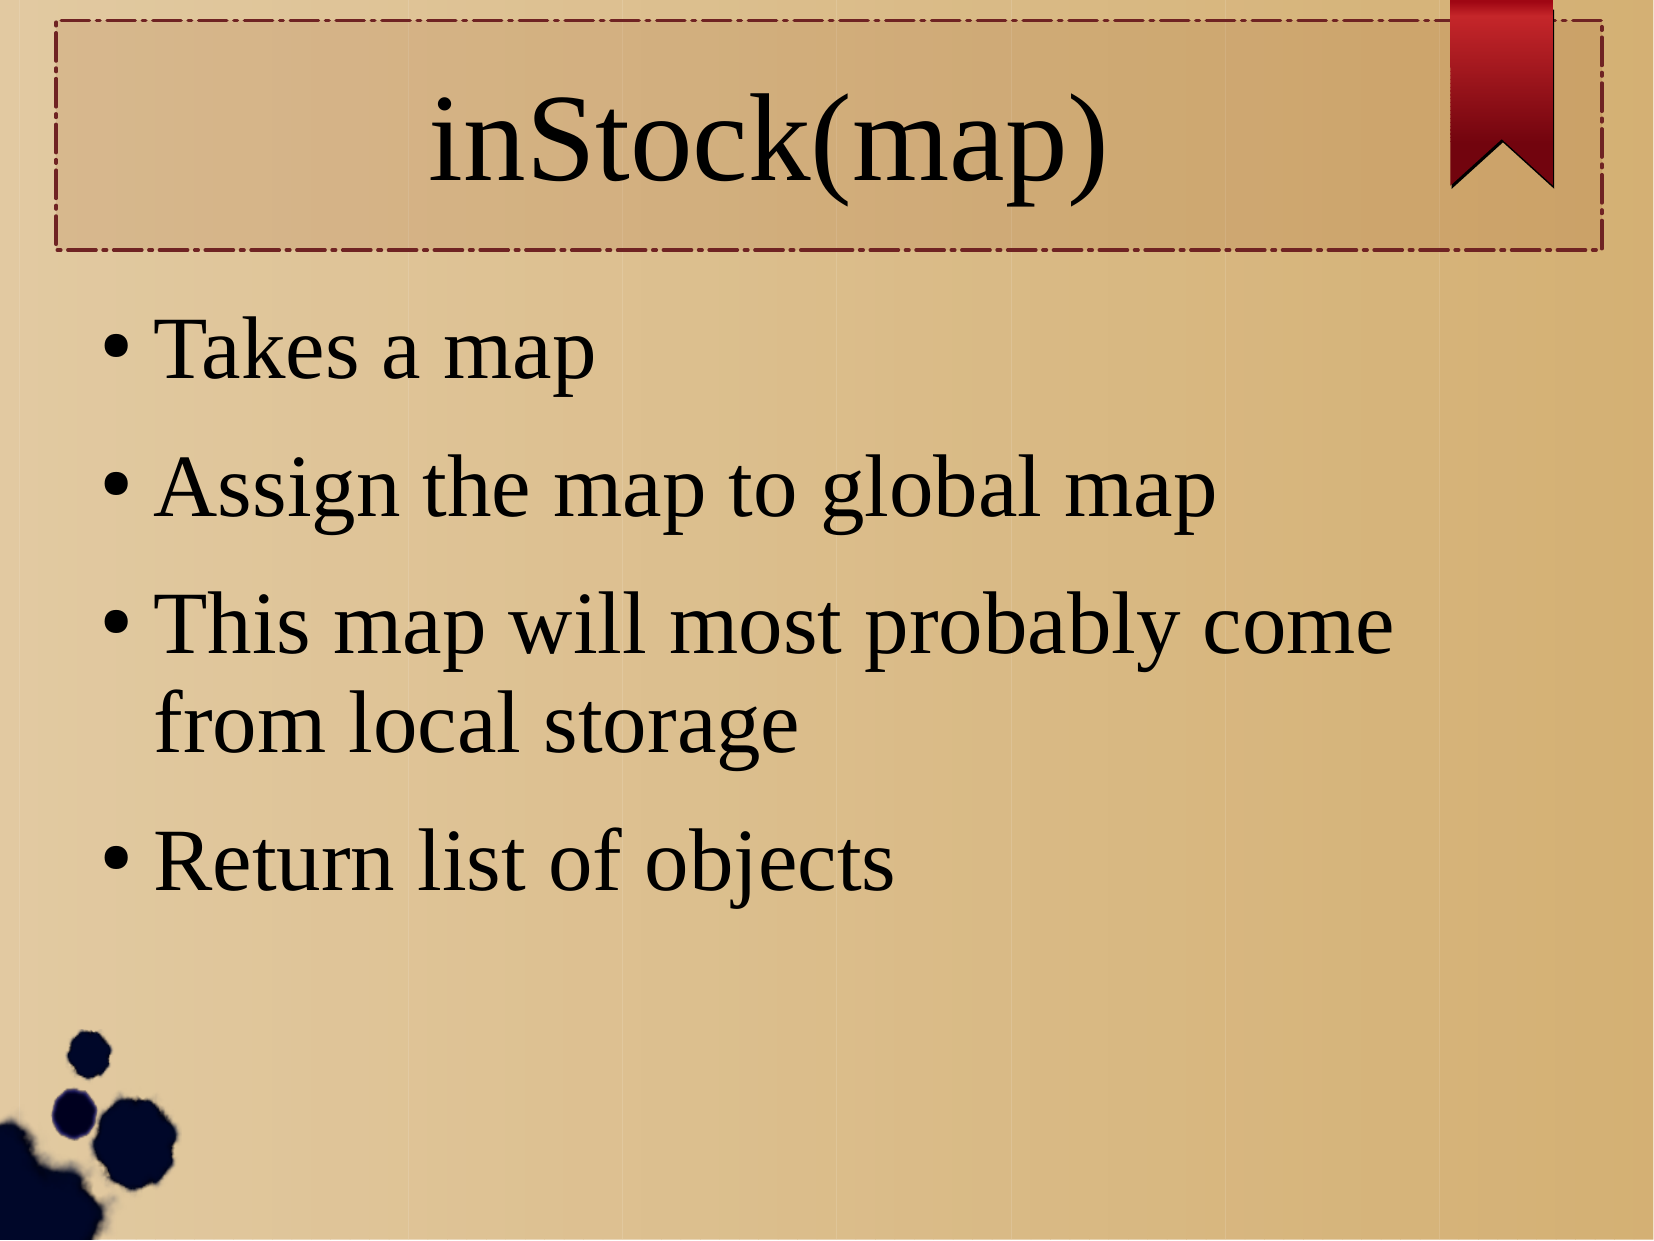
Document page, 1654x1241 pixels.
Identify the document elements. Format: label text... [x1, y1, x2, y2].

title inStock(map) [82, 47, 1412, 229]
list Takes a map Assign the map to global map This map will most probably come from local storage Return list of objects [82, 299, 1571, 1019]
